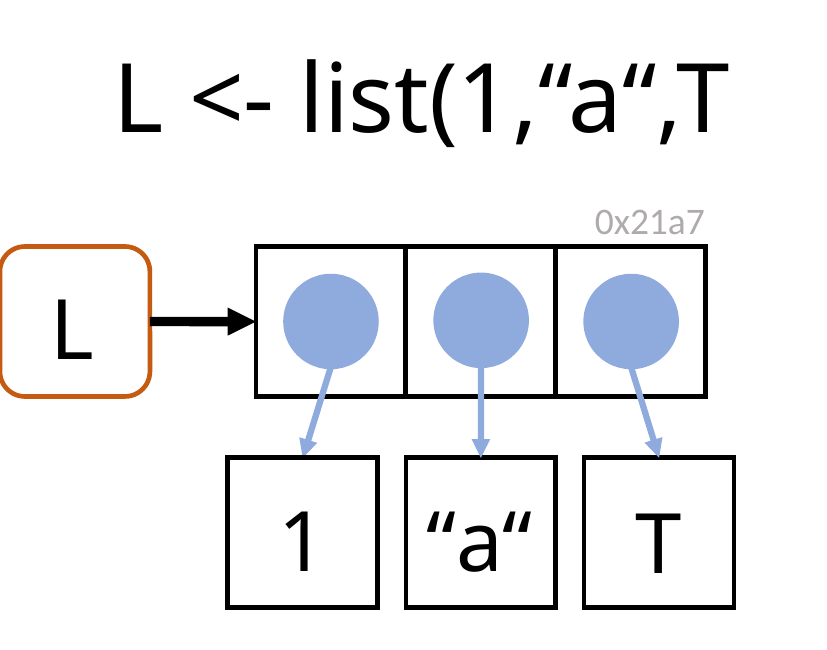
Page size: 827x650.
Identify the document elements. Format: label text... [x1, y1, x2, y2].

text_box [255, 246, 706, 397]
text_box 1 [405, 457, 556, 608]
text_box T [621, 482, 698, 598]
text_box 1 [264, 480, 342, 596]
text_box 1 [584, 457, 734, 608]
text_box 0x21a7 [579, 189, 720, 250]
text_box “a“ [411, 480, 548, 596]
text_box L [36, 268, 110, 384]
text_box L <- list(1,“a“,T [99, 28, 745, 159]
text_box [0, 246, 150, 397]
text_box 1 [227, 457, 378, 608]
